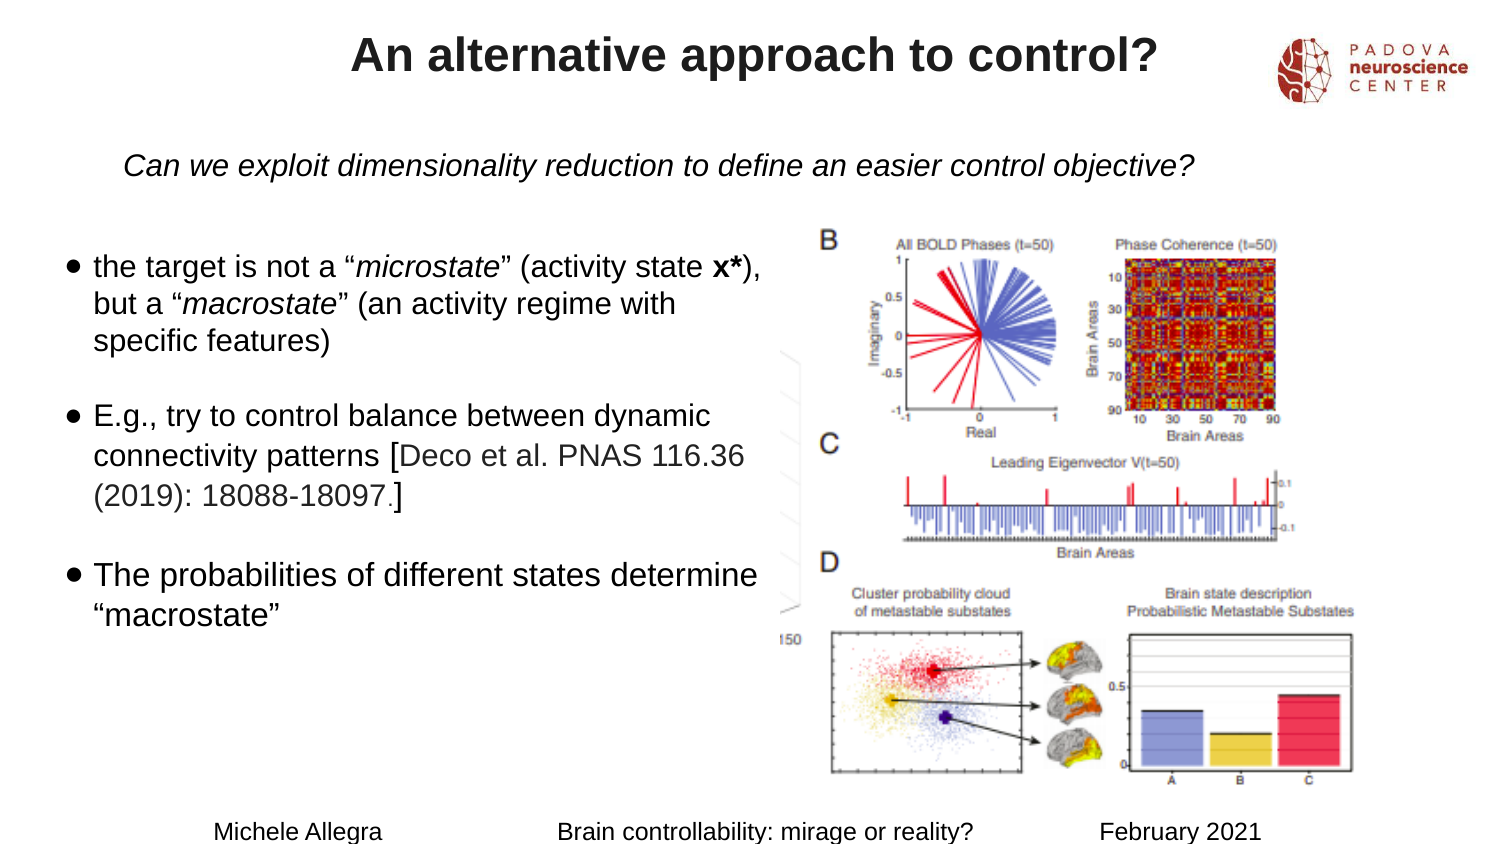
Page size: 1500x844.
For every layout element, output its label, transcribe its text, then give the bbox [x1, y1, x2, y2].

text_box An alternative approach to control? [74, 30, 1268, 88]
text_box Can we exploit dimensionality reduction to define an easier control objective? [48, 88, 1393, 173]
text_box the target is not a “microstate” (activity state x*), but a “macrostate” (an activity regime with specific features) E.g., try to control balance between dynamic connectivity patterns [Deco et al. PNAS 116.36 (2019): 18088-18097.] The probabilities of different states determine “macrostate” [64, 561, 772, 664]
text_box Michele Allegra Brain controllability: mirage or reality? February 2021 [64, 804, 1415, 844]
picture [780, 197, 1393, 799]
picture [1268, 10, 1476, 123]
